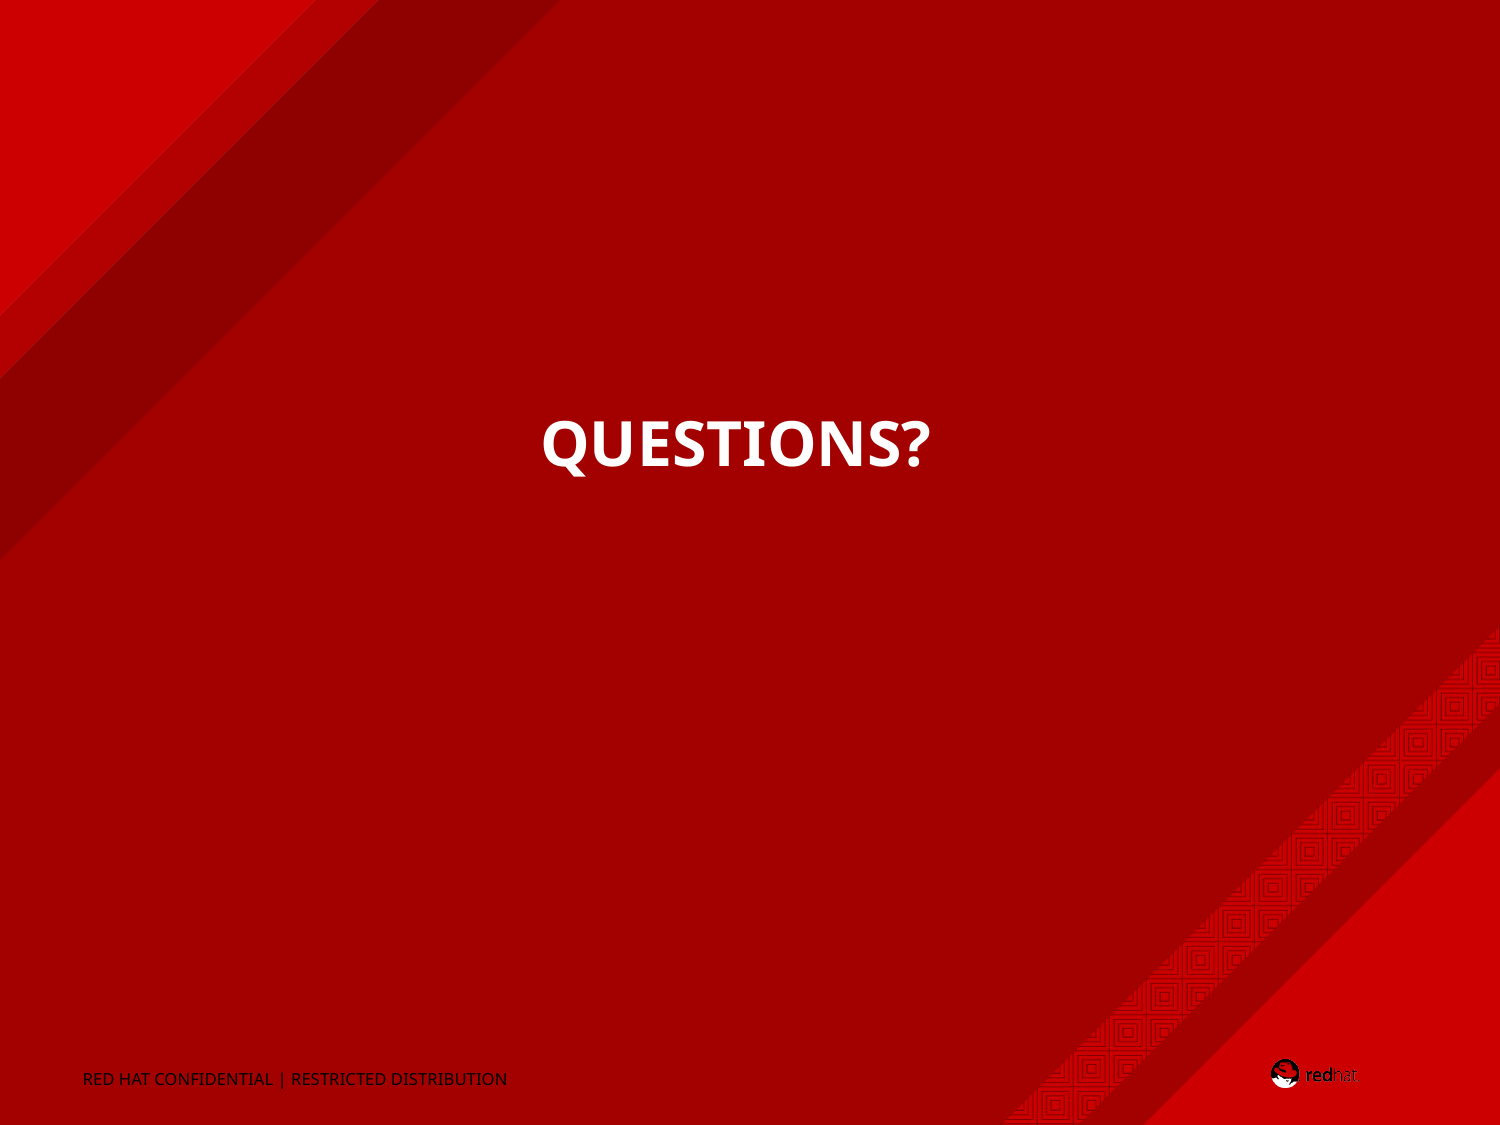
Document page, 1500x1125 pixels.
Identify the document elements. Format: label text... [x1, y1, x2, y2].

picture [0, 0, 1500, 1125]
title QUESTIONS? [14, 177, 1459, 840]
